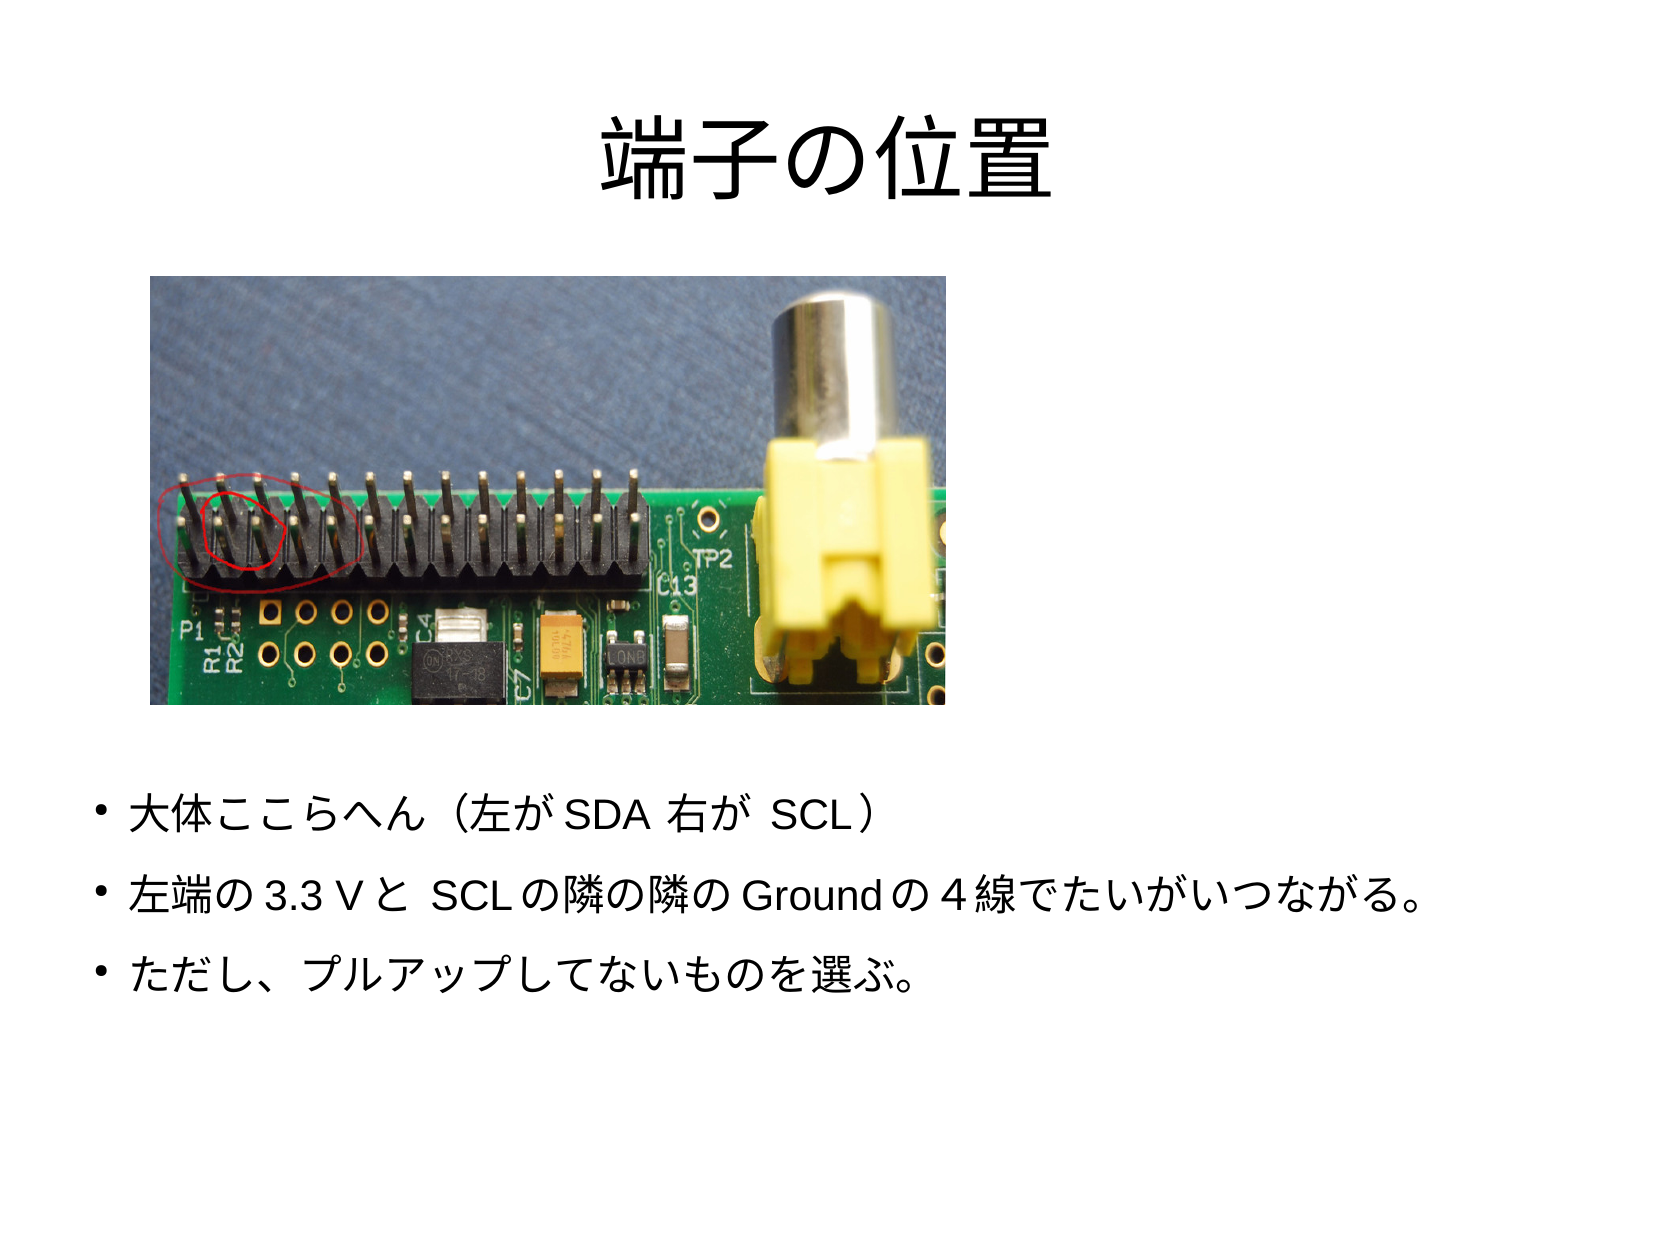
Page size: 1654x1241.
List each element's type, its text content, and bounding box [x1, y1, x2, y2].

picture [150, 276, 946, 706]
title 端子の位置 [82, 49, 1571, 257]
list 大体ここらへん（左がSDA 右が SCL） 左端の3.3 Vと SCLの隣の隣のGroundの４線でたいがいつながる。 ただし、プルアップしてないものを選ぶ。 [82, 780, 1571, 1010]
